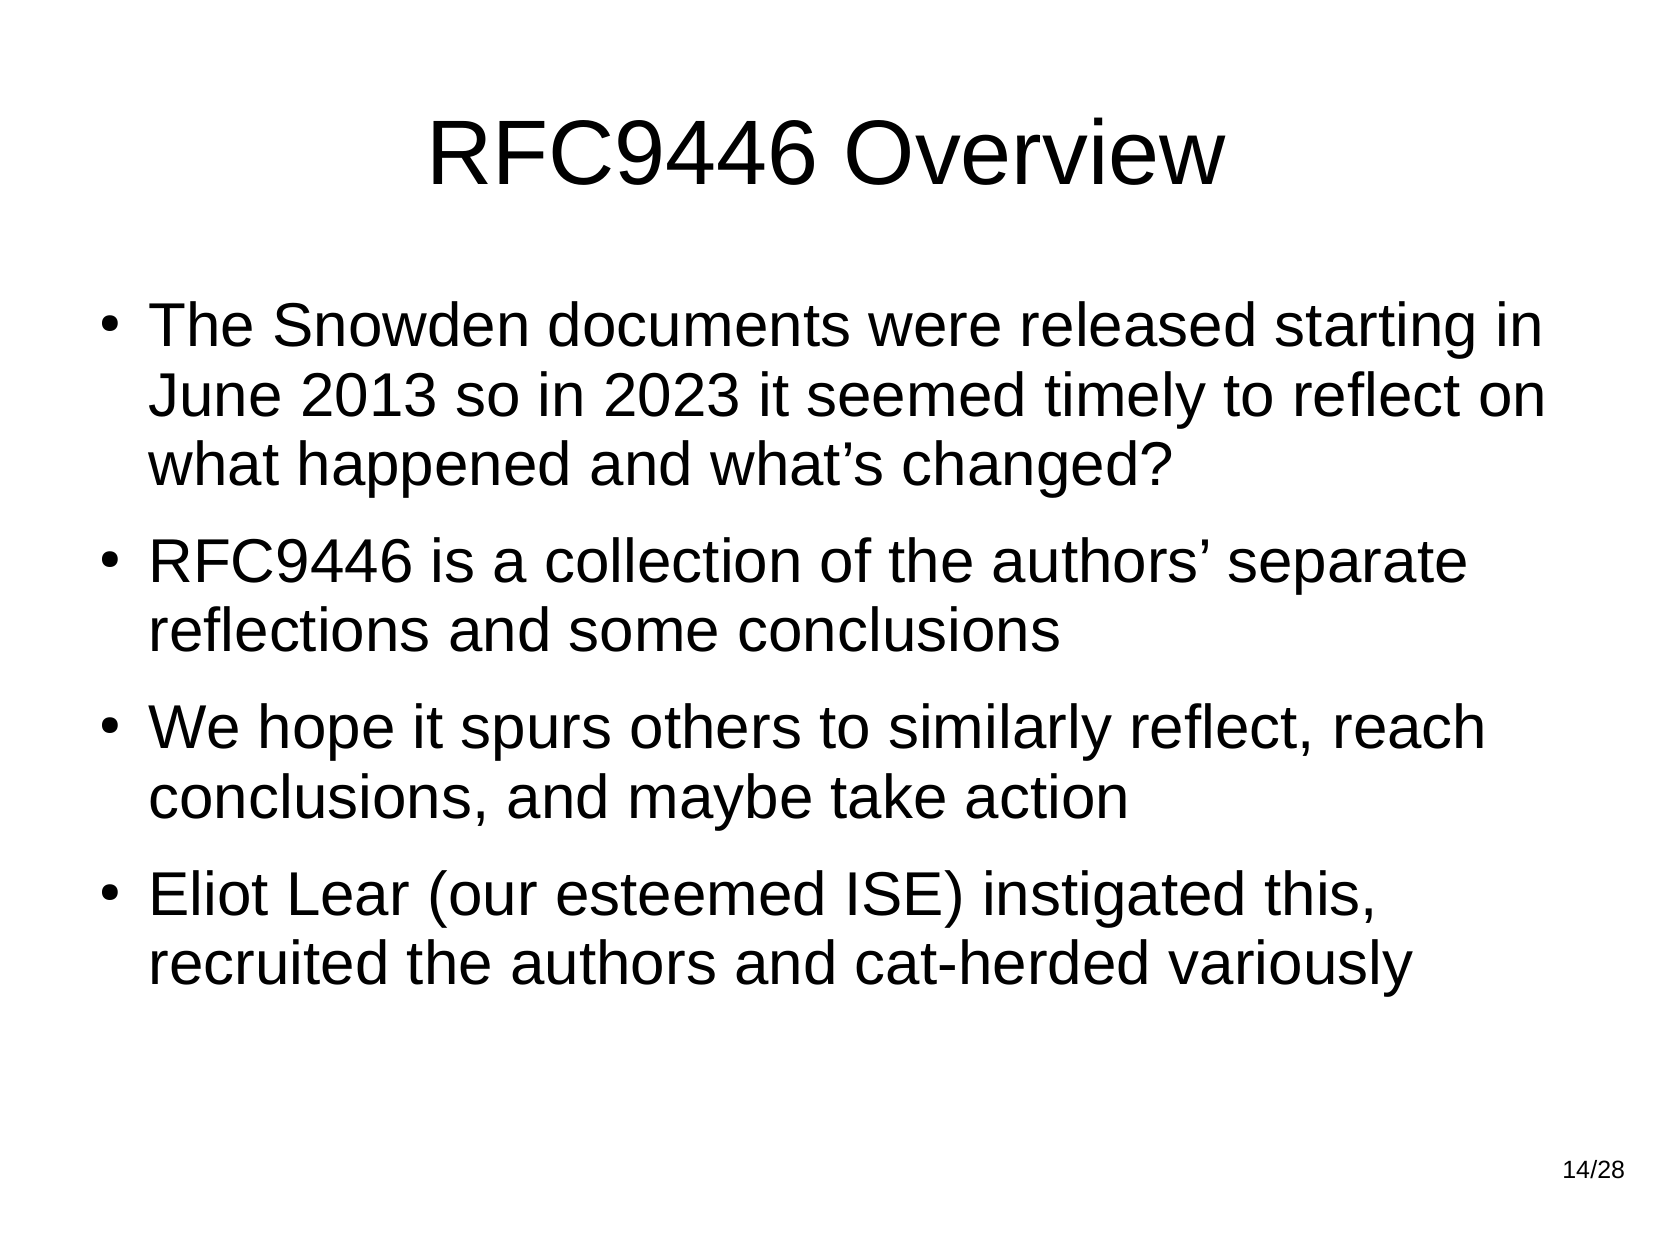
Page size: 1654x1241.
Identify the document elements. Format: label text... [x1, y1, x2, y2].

list The Snowden documents were released starting in June 2013 so in 2023 it seemed timely to reflect on what happened and what’s changed? RFC9446 is a collection of the authors’ separate reflections and some conclusions We hope it spurs others to similarly reflect, reach conclusions, and maybe take action Eliot Lear (our esteemed ISE) instigated this, recruited the authors and cat-herded variously [82, 290, 1571, 1010]
title RFC9446 Overview [82, 49, 1571, 257]
